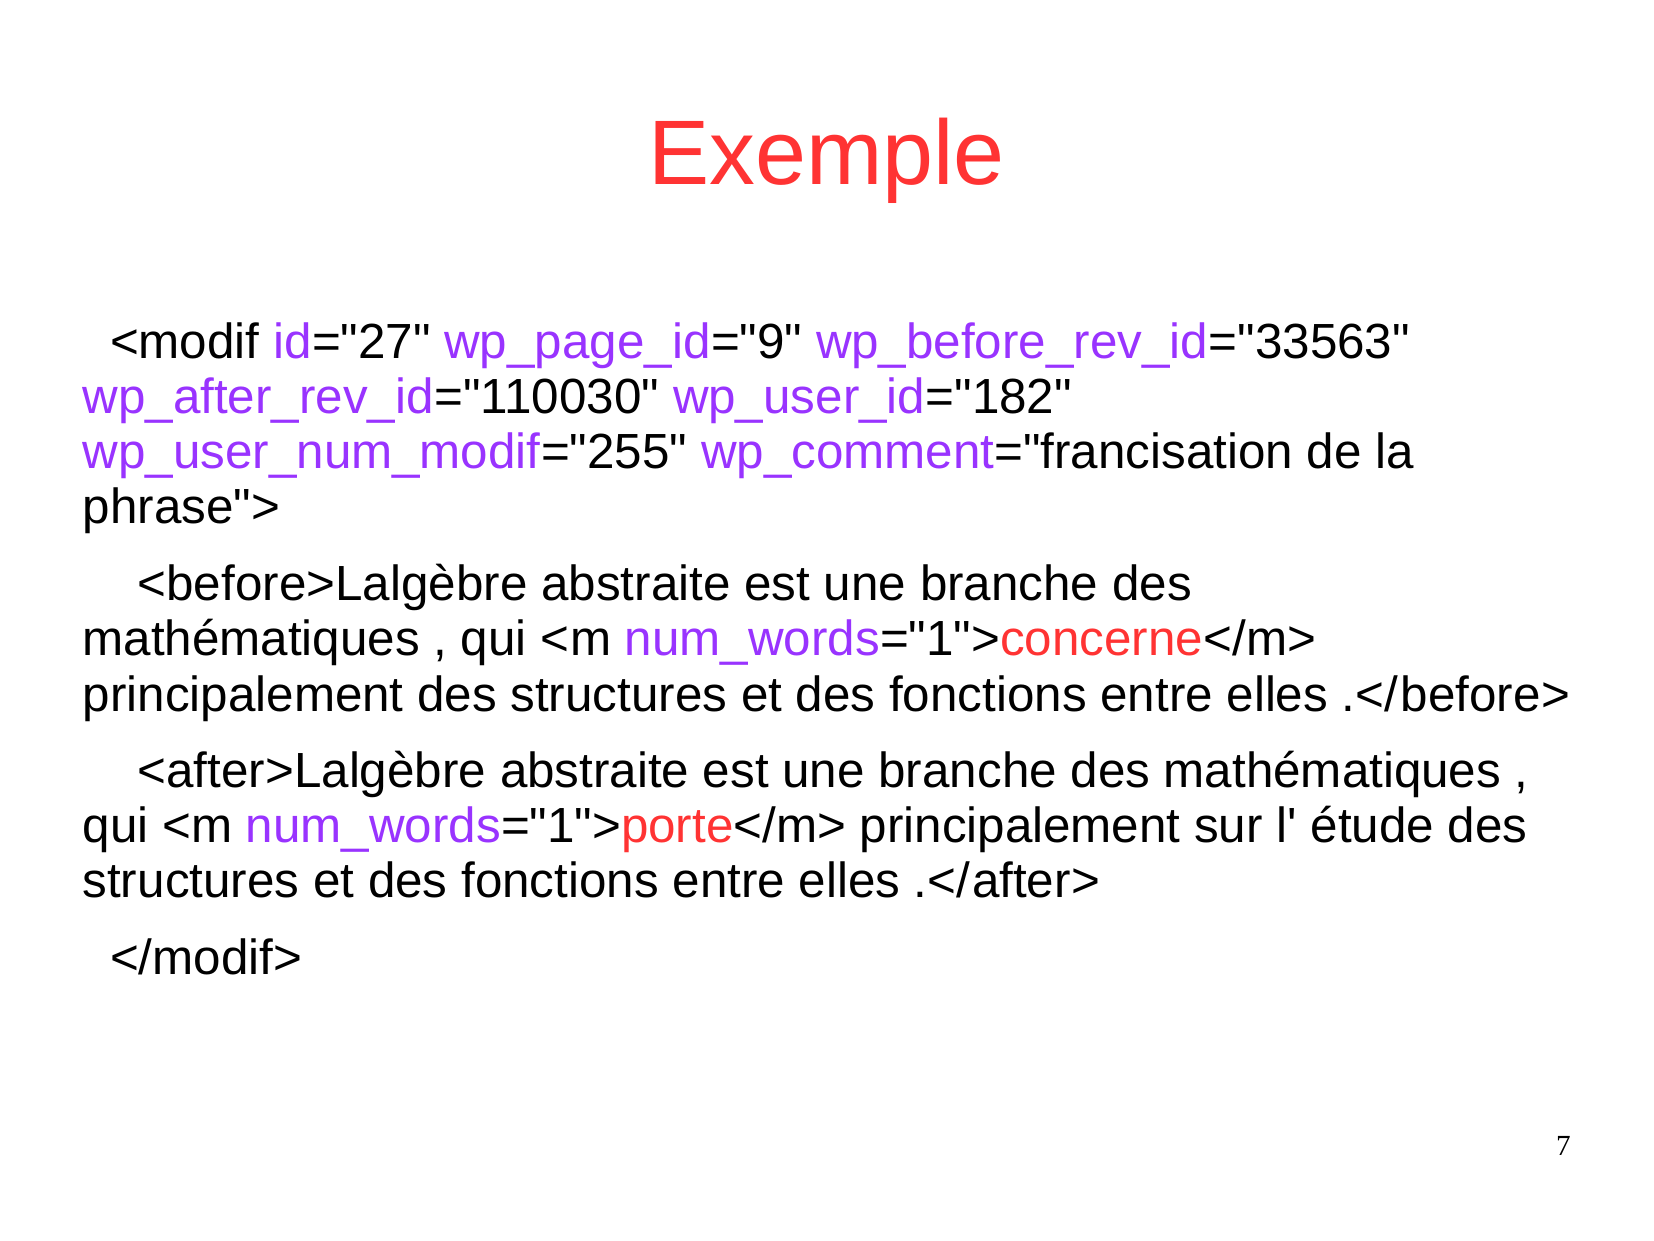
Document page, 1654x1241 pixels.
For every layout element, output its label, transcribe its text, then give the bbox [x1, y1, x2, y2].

title Exemple [82, 49, 1571, 257]
list <modif id="27" wp_page_id="9" wp_before_rev_id="33563" wp_after_rev_id="110030" wp_user_id="182" wp_user_num_modif="255" wp_comment="francisation de la phrase"> <before>Lalgèbre abstraite est une branche des mathématiques , qui <m num_words="1">concerne</m> principalement des structures et des fonctions entre elles .</before> <after>Lalgèbre abstraite est une branche des mathématiques , qui <m num_words="1">porte</m> principalement sur l' étude des structures et des fonctions entre elles .</after> </modif> [82, 290, 1571, 1010]
